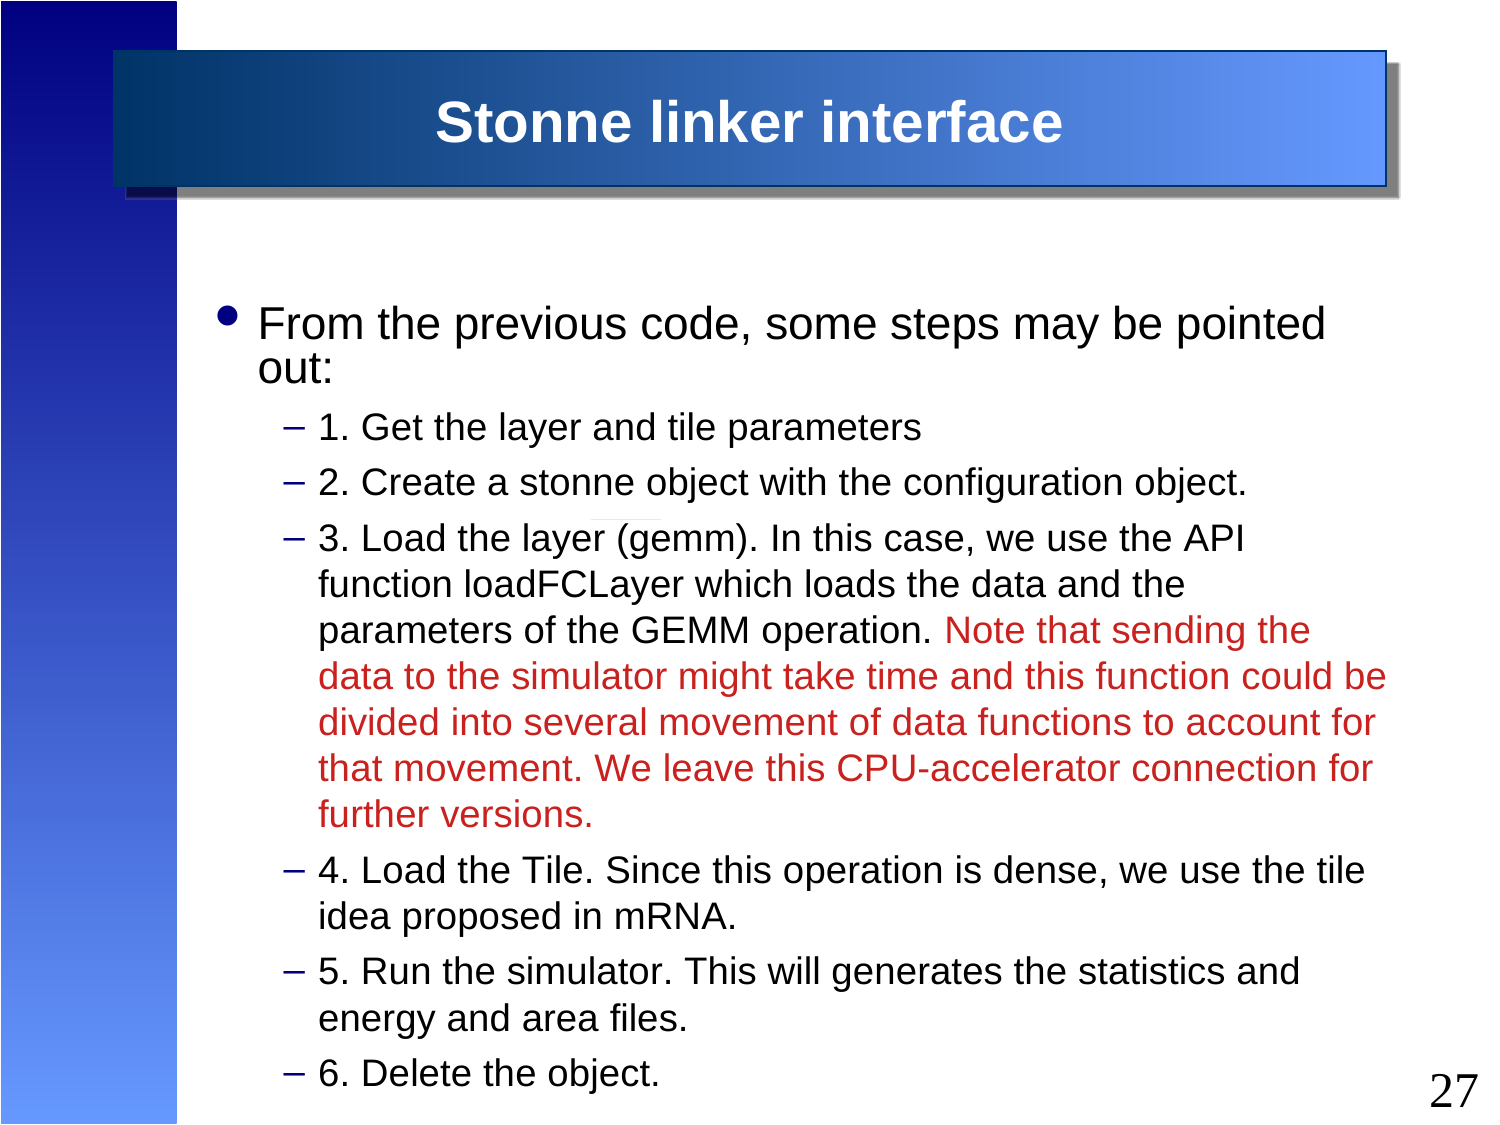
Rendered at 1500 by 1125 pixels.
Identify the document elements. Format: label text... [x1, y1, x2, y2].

list From the previous code, some steps may be pointed out: 1. Get the layer and tile parameters 2. Create a stonne object with the configuration object. 3. Load the layer (gemm). In this case, we use the API function loadFCLayer which loads the data and the parameters of the GEMM operation. Note that sending the data to the simulator might take time and this function could be divided into several movement of data functions to account for that movement. We leave this CPU-accelerator connection for further versions. 4. Load the Tile. Since this operation is dense, we use the tile idea proposed in mRNA. 5. Run the simulator. This will generates the statistics and energy and area files. 6. Delete the object. [130, 165, 1406, 1125]
title Stonne linker interface [113, 50, 1387, 187]
